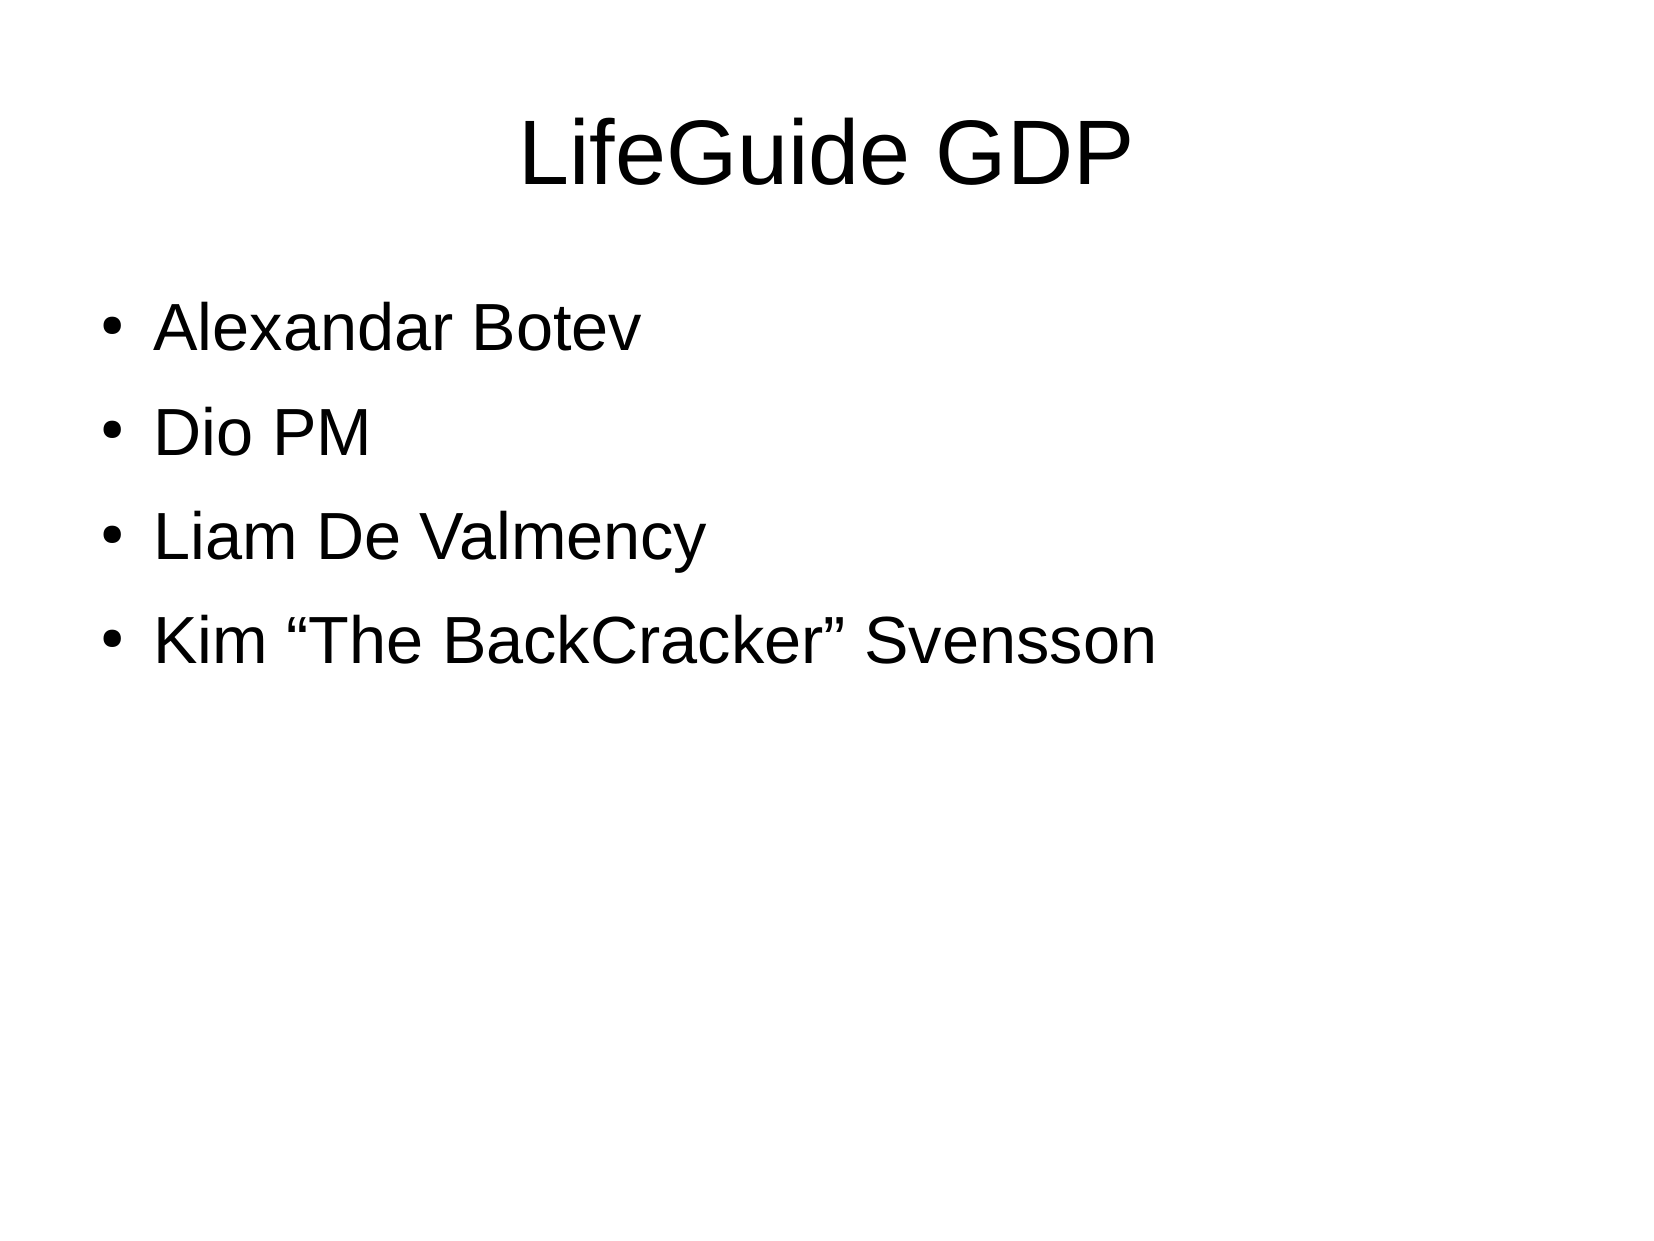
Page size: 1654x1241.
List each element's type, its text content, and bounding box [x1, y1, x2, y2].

title LifeGuide GDP [82, 49, 1571, 257]
list Alexandar Botev Dio PM Liam De Valmency Kim “The BackCracker” Svensson [82, 290, 1538, 1010]
